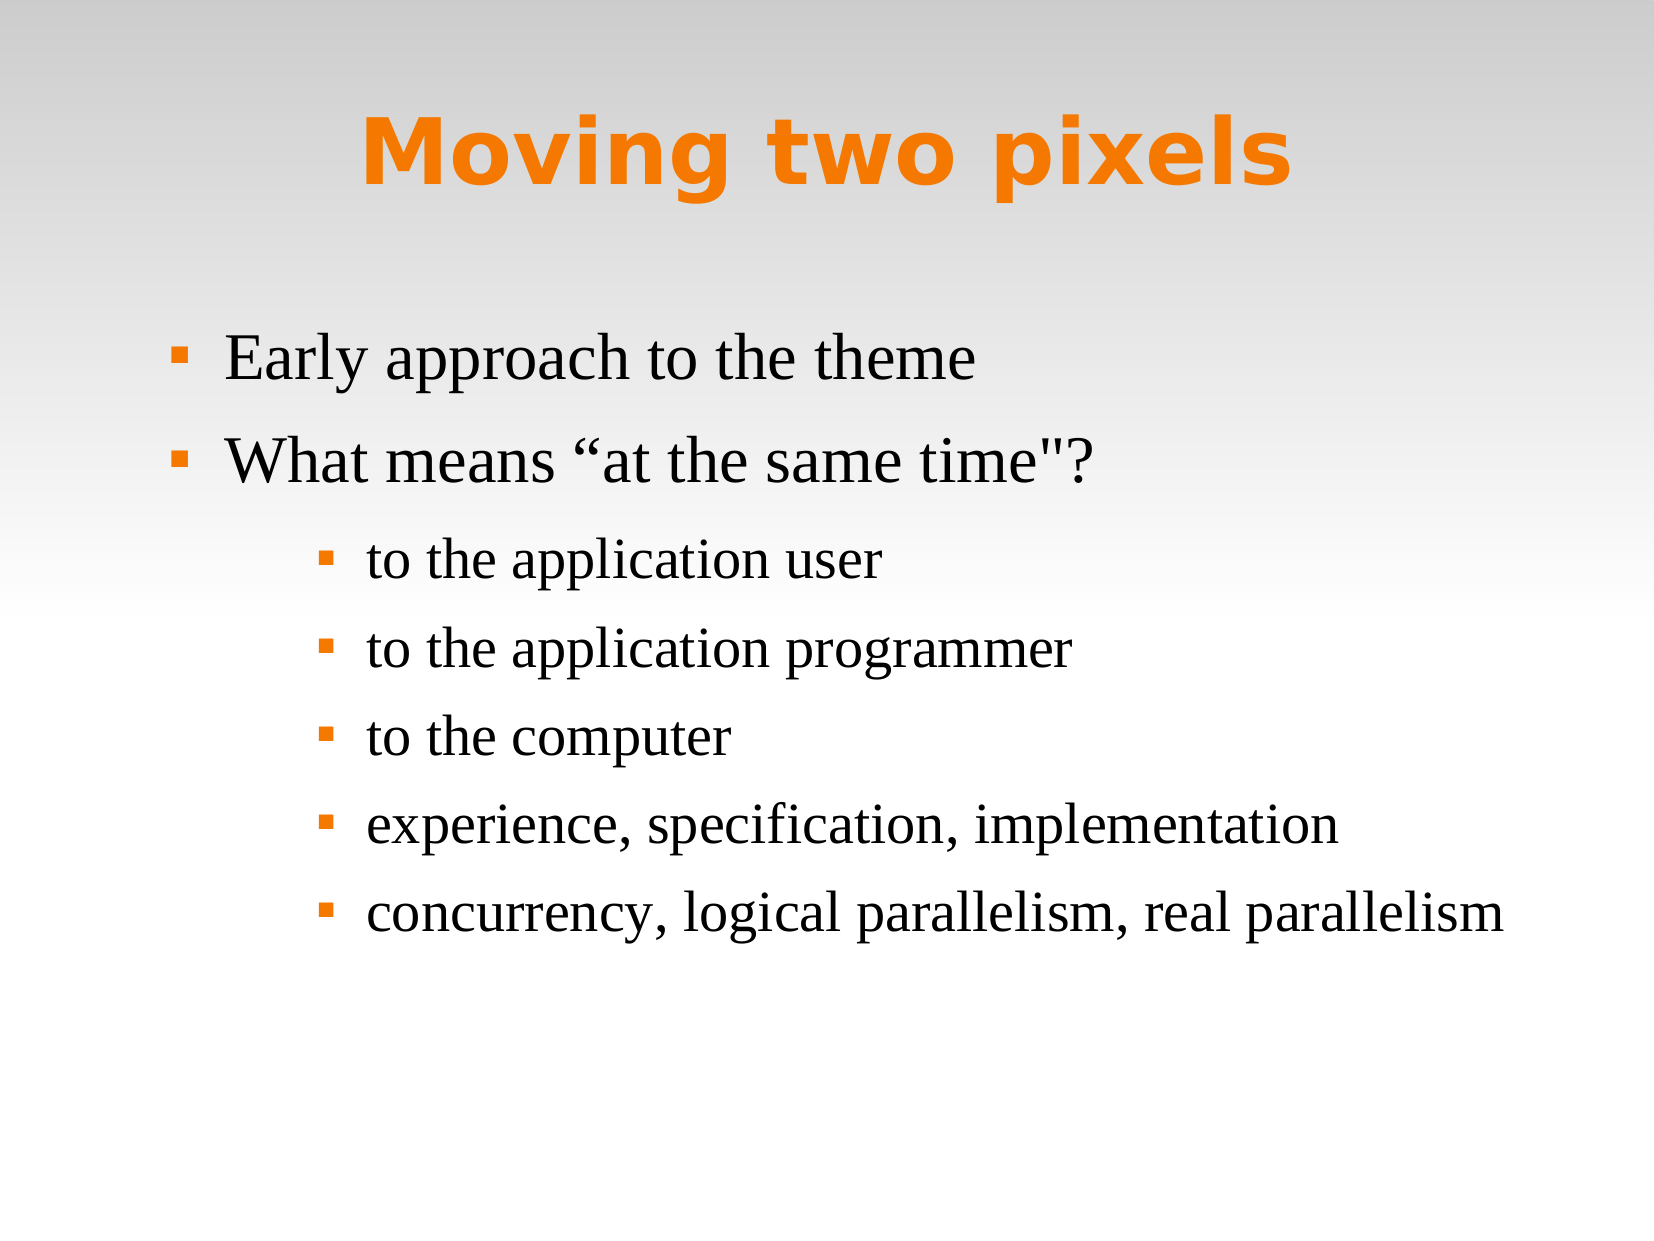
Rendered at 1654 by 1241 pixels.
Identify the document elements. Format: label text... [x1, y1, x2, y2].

title Moving two pixels [82, 49, 1571, 257]
list Early approach to the theme What means “at the same time"? to the application user to the application programmer to the computer experience, specification, implementation concurrency, logical parallelism, real parallelism [82, 319, 1571, 1139]
